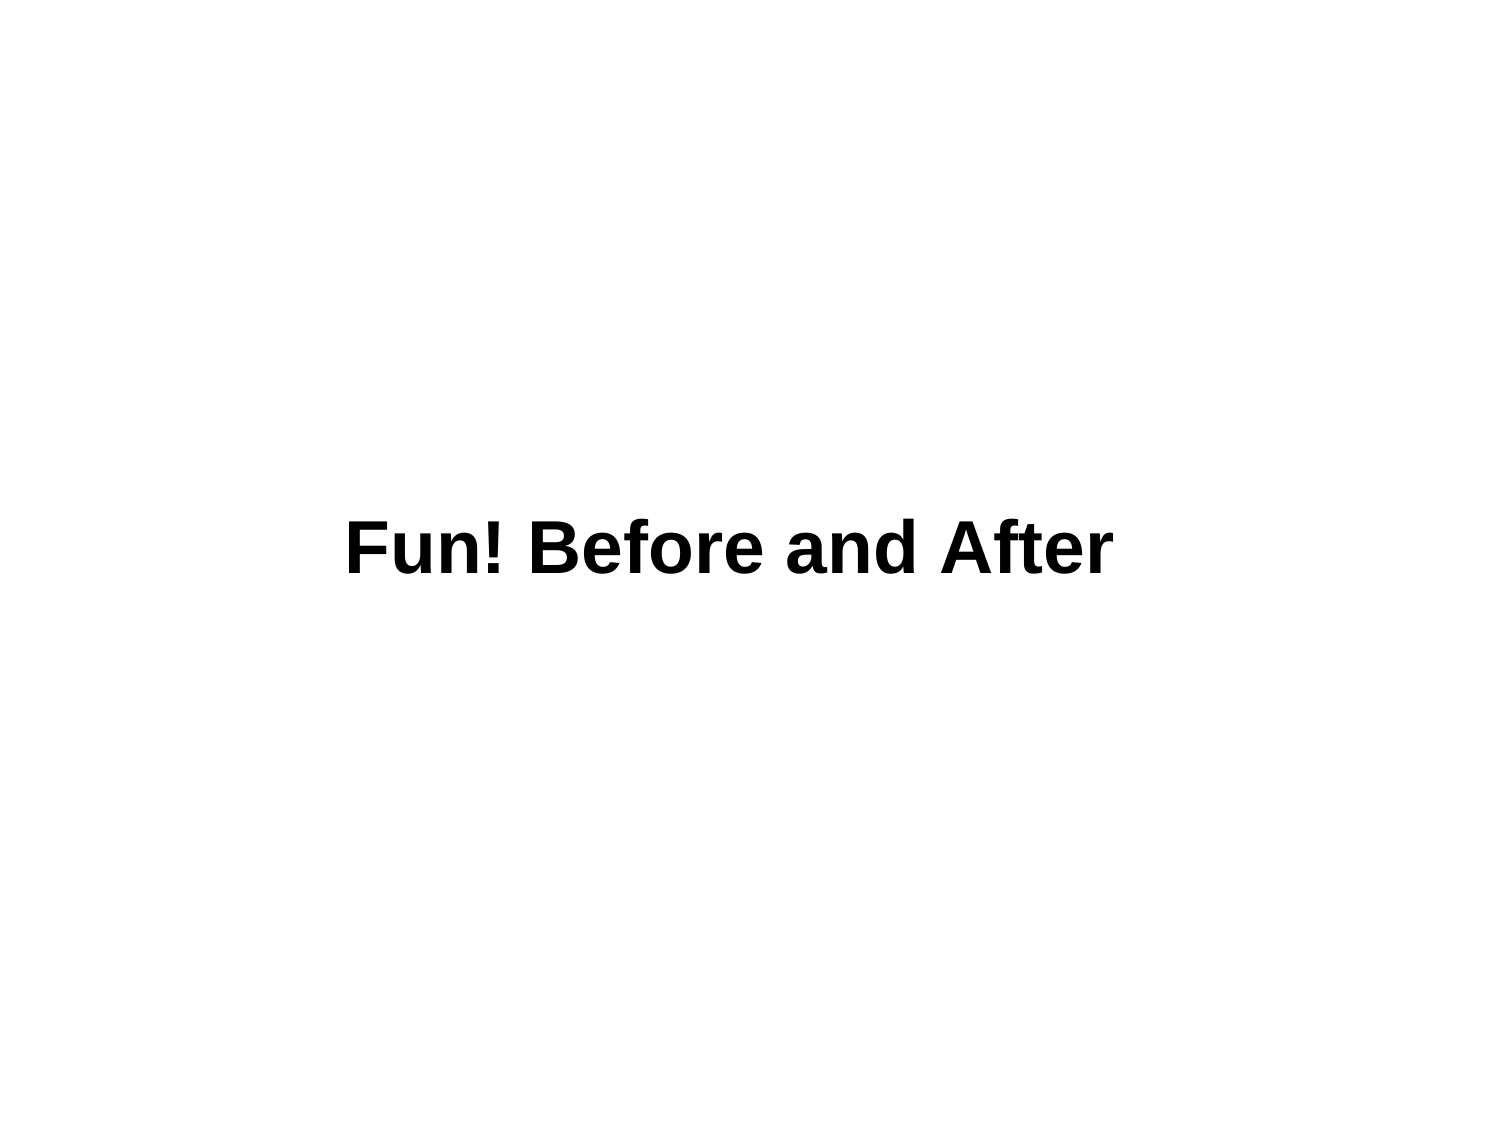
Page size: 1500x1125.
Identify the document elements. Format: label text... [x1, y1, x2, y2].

title Fun! Before and After [329, 487, 1140, 598]
